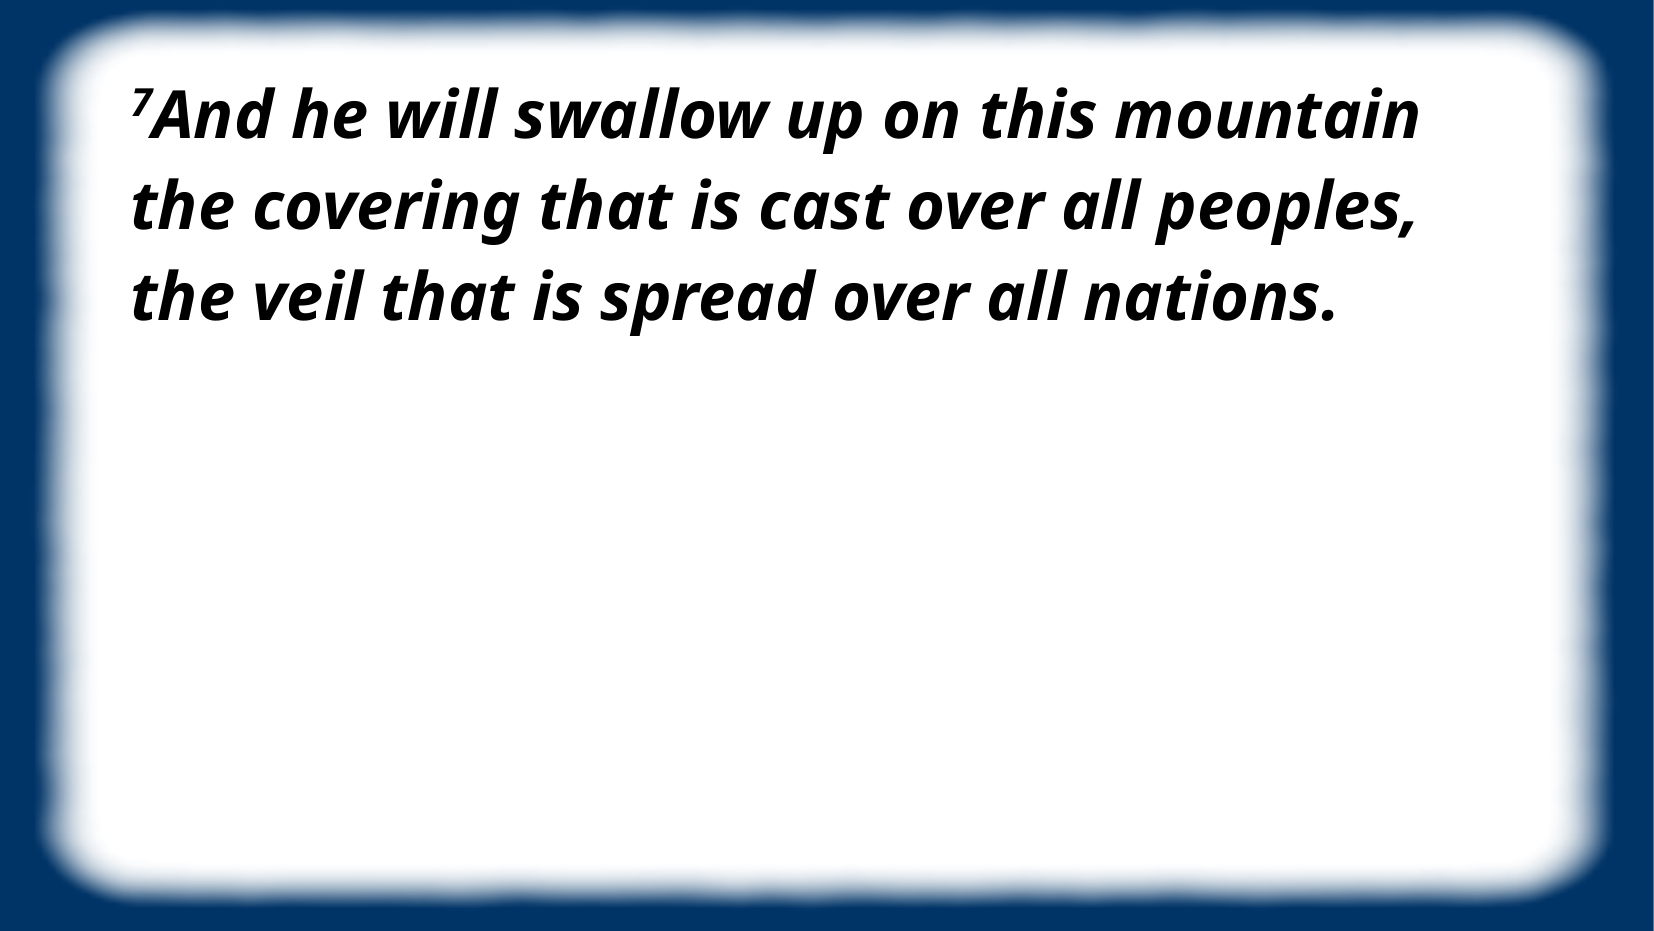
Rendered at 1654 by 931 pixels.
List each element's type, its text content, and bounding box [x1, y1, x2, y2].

picture [0, 0, 1654, 931]
text_box 7And he will swallow up on this mountain the covering that is cast over all peoples, the veil that is spread over all nations. [116, 60, 1557, 376]
